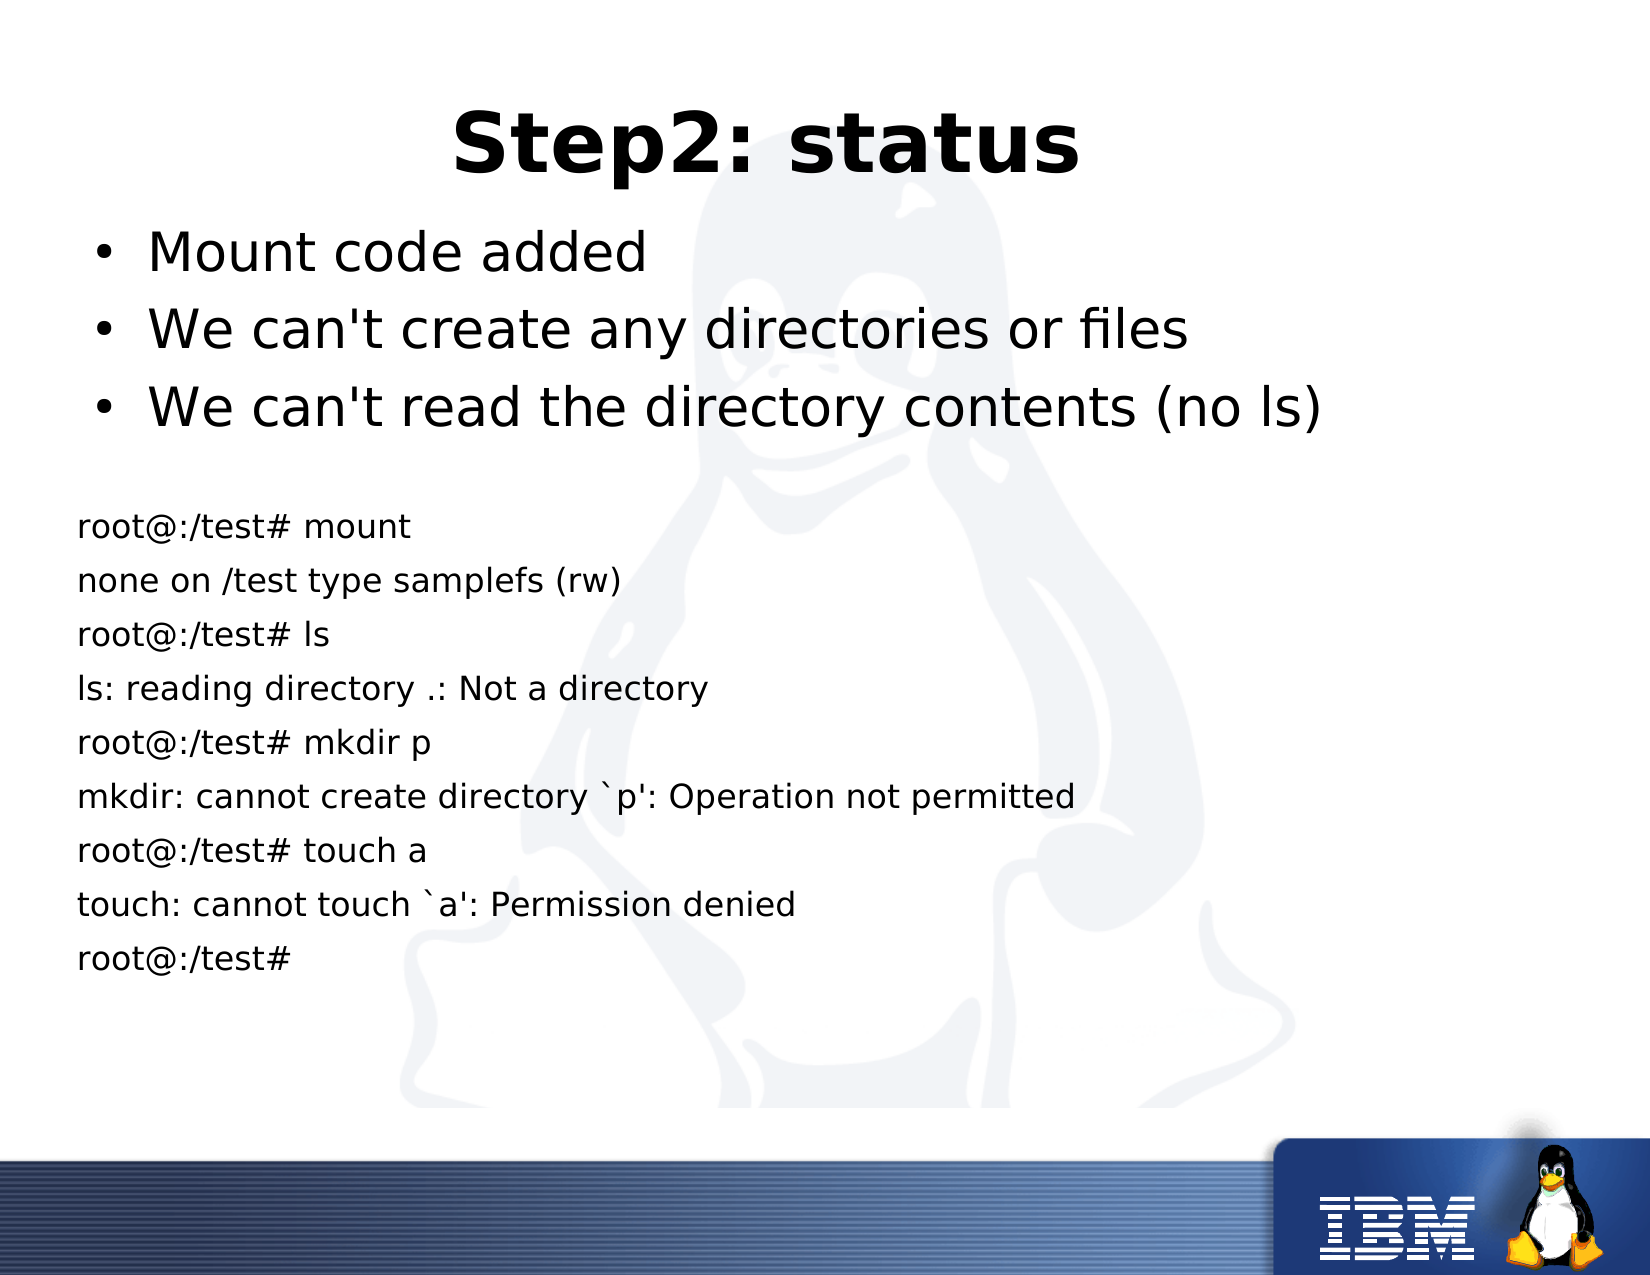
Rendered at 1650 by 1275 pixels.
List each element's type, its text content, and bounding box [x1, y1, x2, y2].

title Step2: status [76, 76, 1457, 211]
list Mount code added We can't create any directories or files We can't read the directory contents (no ls) root@:/test# mount none on /test type samplefs (rw) root@:/test# ls ls: reading directory .: Not a directory root@:/test# mkdir p mkdir: cannot create directory `p': Operation not permitted root@:/test# touch a touch: cannot touch `a': Permission denied root@:/test# [76, 221, 1457, 1171]
